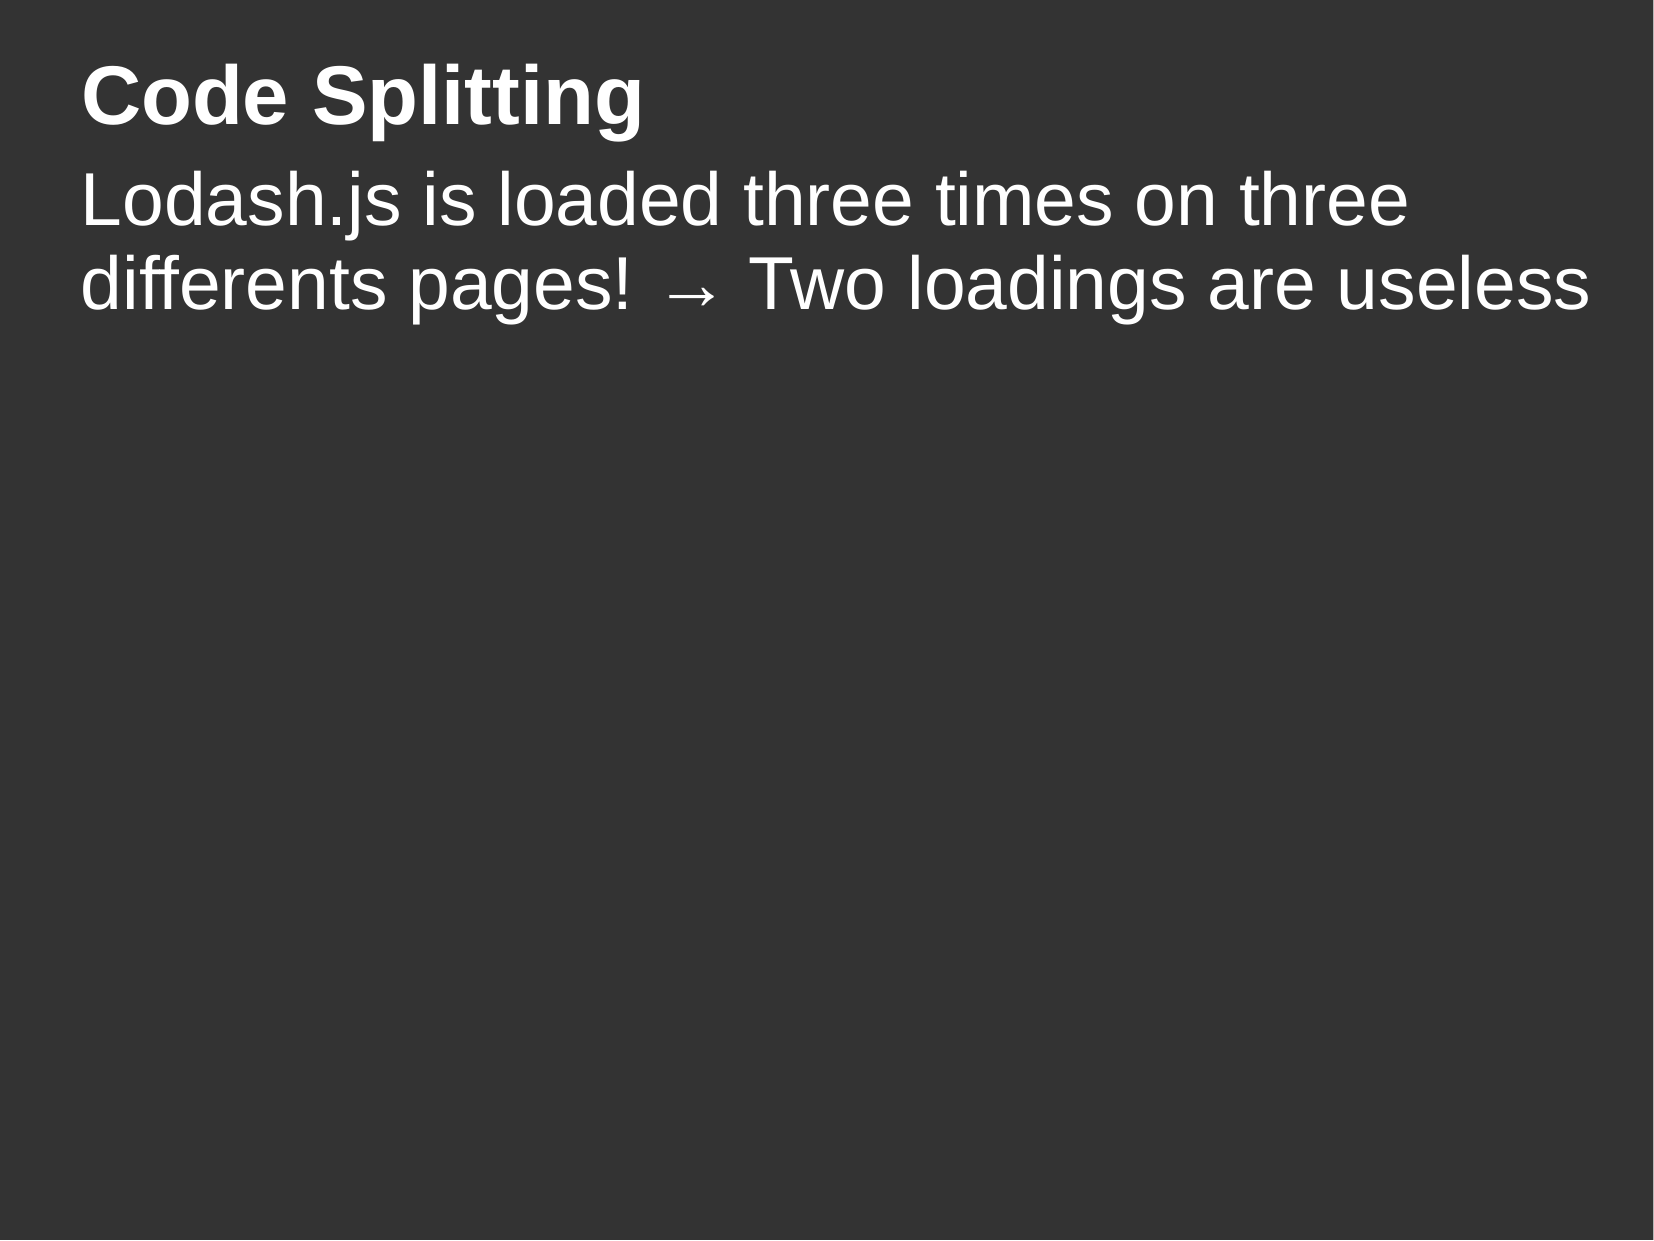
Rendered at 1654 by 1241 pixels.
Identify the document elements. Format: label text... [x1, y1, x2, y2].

title Code Splitting [81, 49, 1570, 257]
title Lodash.js is loaded three times on three differents pages! → Two loadings are useless [80, 157, 1654, 541]
